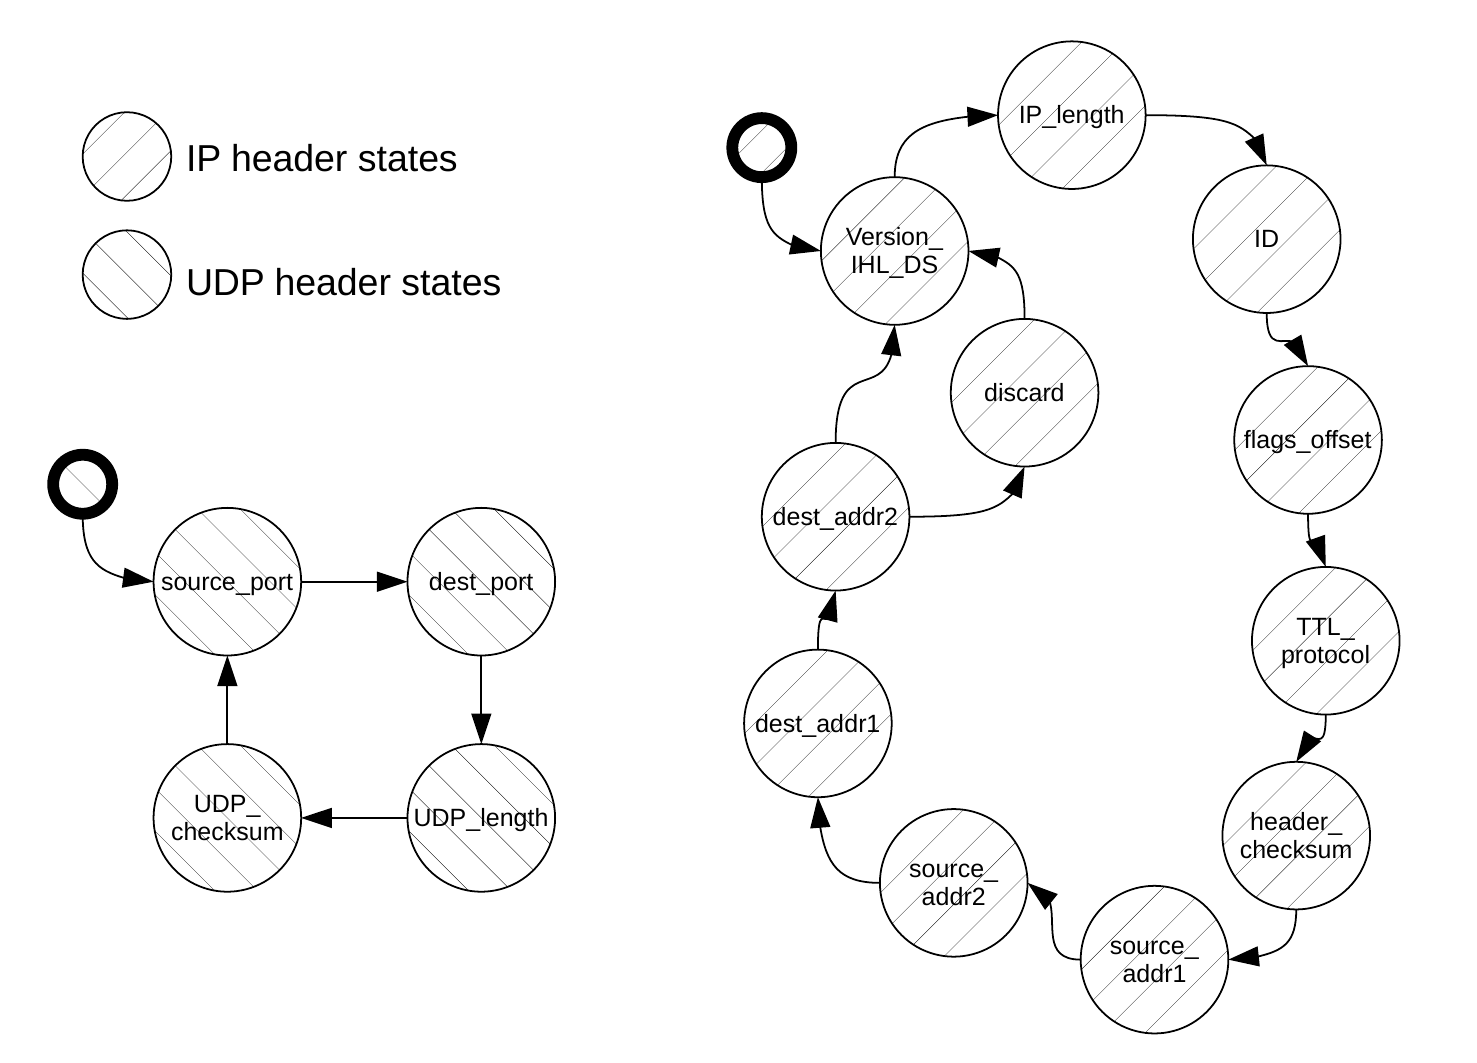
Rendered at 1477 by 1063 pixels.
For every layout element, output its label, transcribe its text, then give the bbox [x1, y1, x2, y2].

text_box [82, 112, 171, 201]
text_box dest_addr1 [744, 649, 892, 798]
text_box discard [950, 318, 1099, 467]
text_box IP_length [998, 41, 1146, 189]
text_box [53, 454, 113, 514]
text_box TTL_ protocol [1251, 566, 1400, 715]
text_box UDP header states [171, 253, 556, 311]
text_box header_ checksum [1222, 761, 1371, 910]
text_box dest_port [407, 507, 556, 656]
text_box source_ addr1 [1080, 885, 1229, 1034]
text_box UDP_ checksum [153, 744, 302, 892]
text_box flags_offset [1234, 366, 1382, 514]
text_box dest_addr2 [761, 442, 910, 591]
text_box [732, 118, 792, 178]
text_box source_port [153, 507, 302, 656]
text_box source_ addr2 [879, 809, 1028, 957]
text_box [82, 230, 171, 319]
text_box ID [1192, 165, 1341, 313]
text_box Version_ IHL_DS [820, 177, 969, 325]
text_box UDP_length [407, 744, 556, 892]
text_box IP header states [171, 129, 497, 187]
